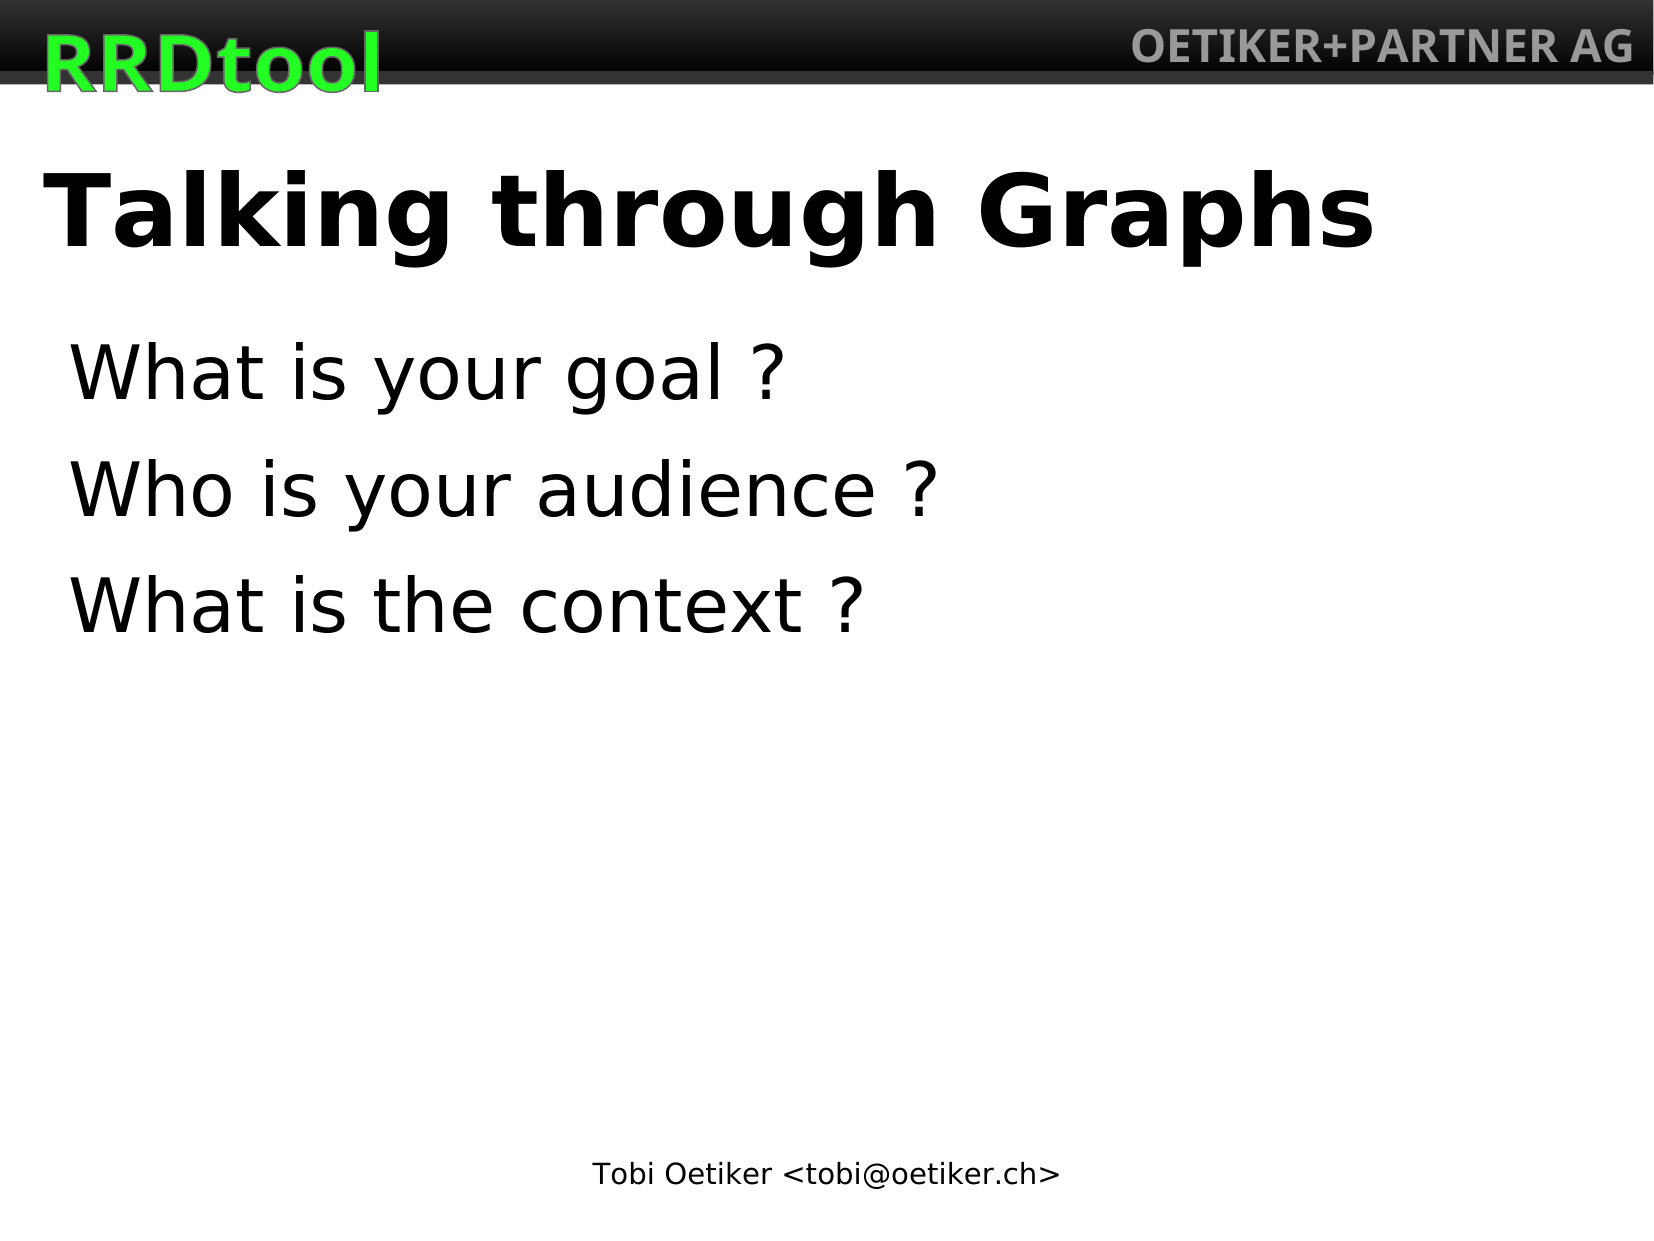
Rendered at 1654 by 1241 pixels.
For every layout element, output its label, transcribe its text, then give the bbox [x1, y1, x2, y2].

title Talking through Graphs [43, 137, 1582, 287]
list What is your goal ? Who is your audience ? What is the context ? [50, 329, 1571, 1099]
